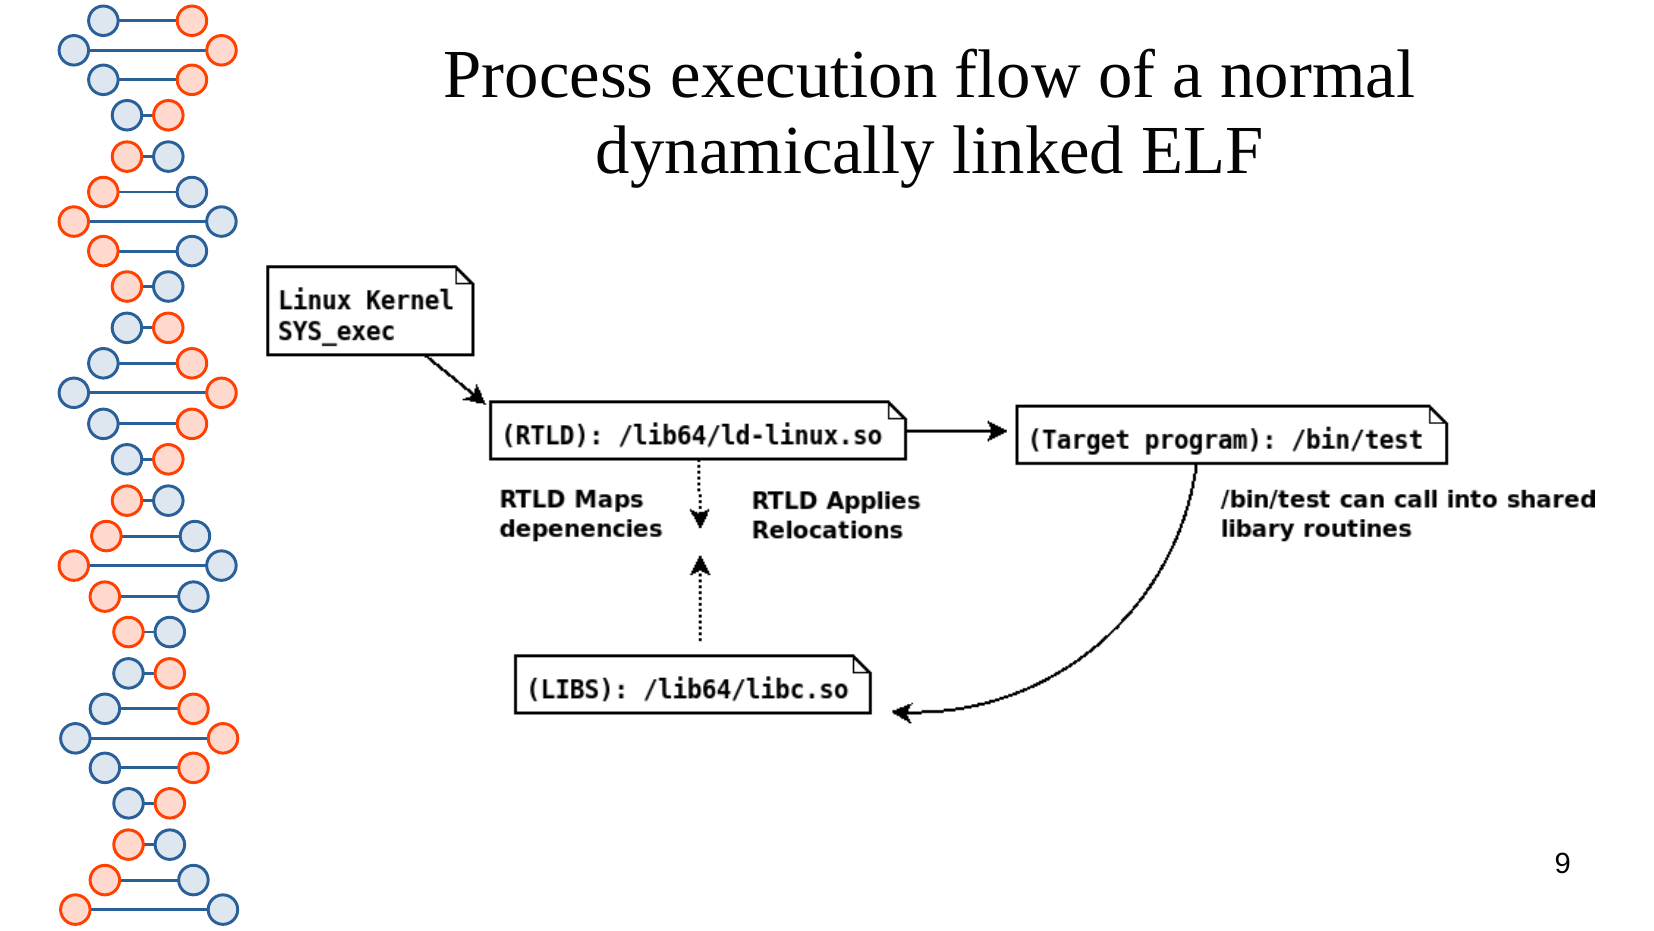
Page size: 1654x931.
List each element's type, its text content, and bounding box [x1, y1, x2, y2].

title Process execution flow of a normal dynamically linked ELF [265, 35, 1595, 189]
picture [265, 264, 1595, 725]
